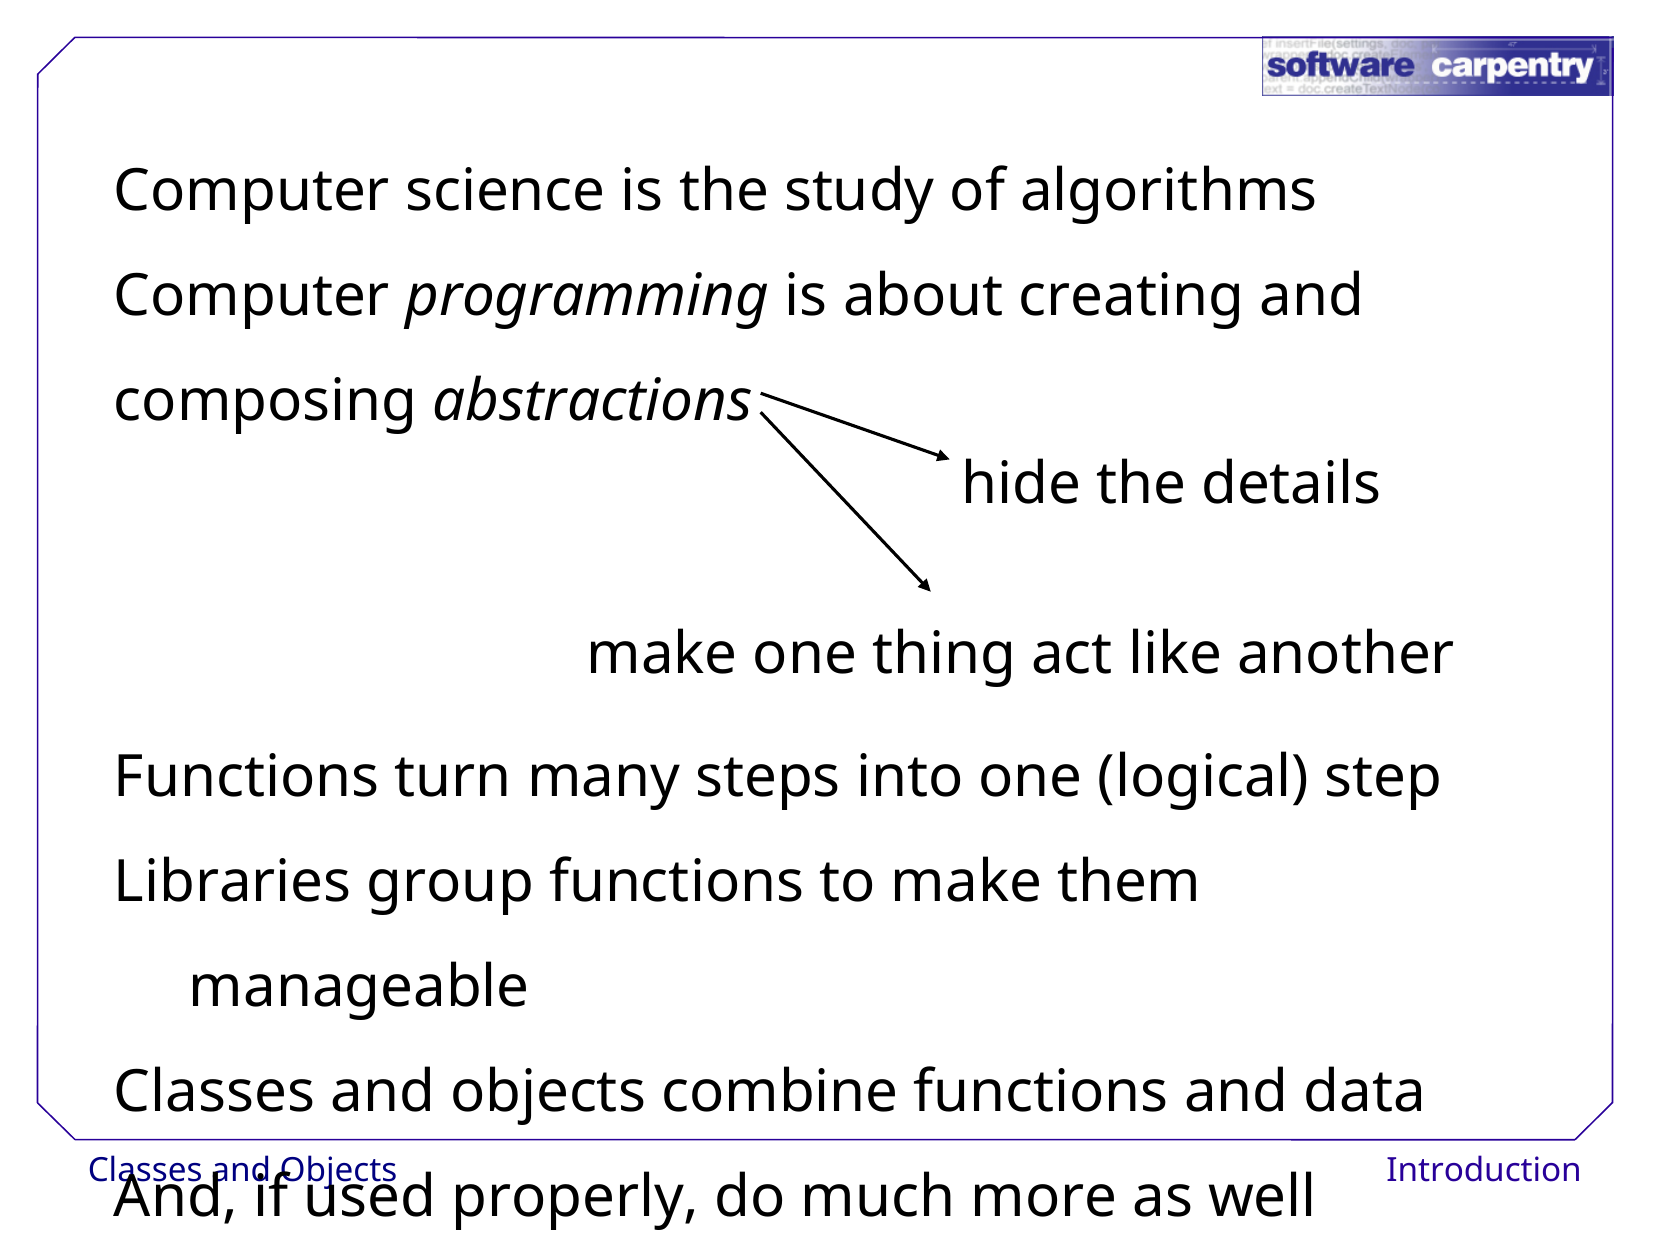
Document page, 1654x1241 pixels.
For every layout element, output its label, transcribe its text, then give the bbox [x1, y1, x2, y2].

text_box Computer science is the study of algorithms Computer programming is about creating and composing abstractions [99, 109, 1517, 440]
text_box make one thing act like another [552, 572, 1489, 694]
text_box Functions turn many steps into one (logical) step Libraries group functions to make them manageable Classes and objects combine functions and data And, if used properly, do much more as well [99, 695, 1517, 1236]
picture [1262, 36, 1614, 96]
text_box hide the details [930, 402, 1413, 523]
